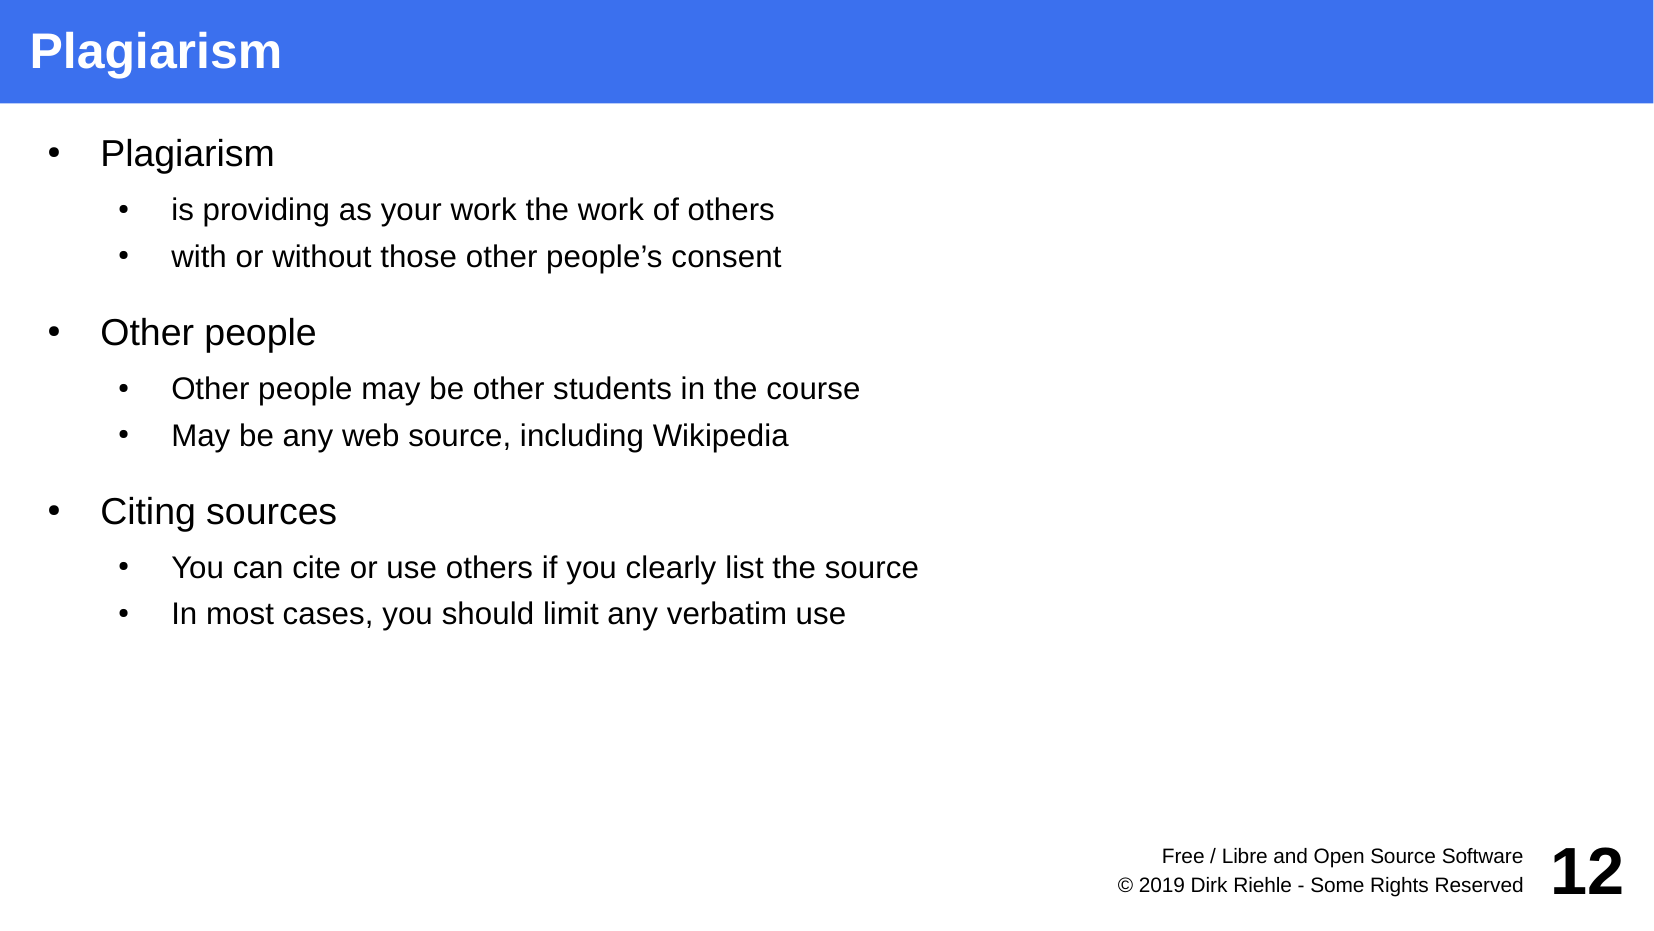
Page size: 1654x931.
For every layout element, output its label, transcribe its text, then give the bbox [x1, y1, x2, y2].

list Plagiarism is providing as your work the work of others with or without those other people’s consent Other people Other people may be other students in the course May be any web source, including Wikipedia Citing sources You can cite or use others if you clearly list the source In most cases, you should limit any verbatim use [29, 132, 1625, 813]
title Plagiarism [0, 0, 1654, 104]
